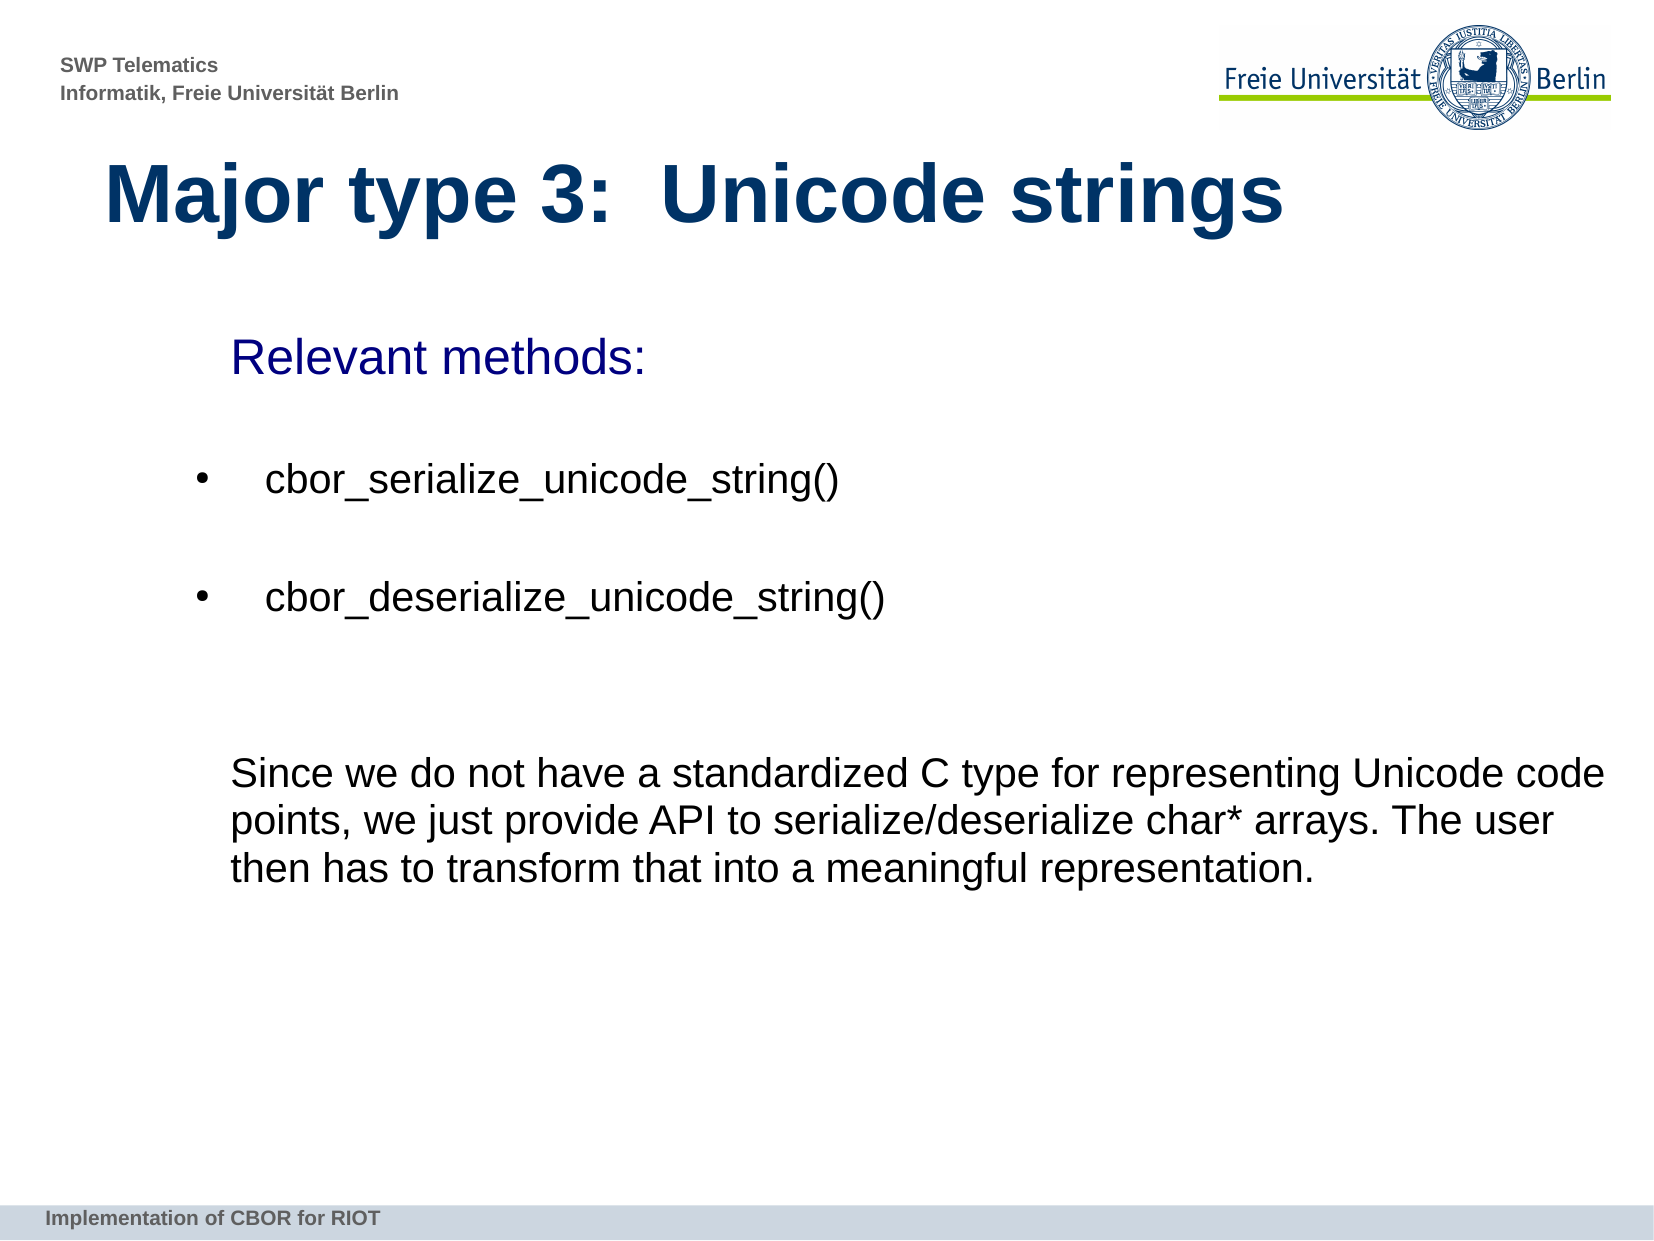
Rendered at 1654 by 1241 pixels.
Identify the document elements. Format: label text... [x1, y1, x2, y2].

title Major type 3: Unicode strings [45, 147, 1609, 260]
picture [1219, 25, 1611, 130]
list Relevant methods: cbor_serialize_unicode_string() cbor_deserialize_unicode_string() Since we do not have a standardized C type for representing Unicode code points, we just provide API to serialize/deserialize char* arrays. The user then has to transform that into a meaningful representation. [195, 270, 1609, 1126]
